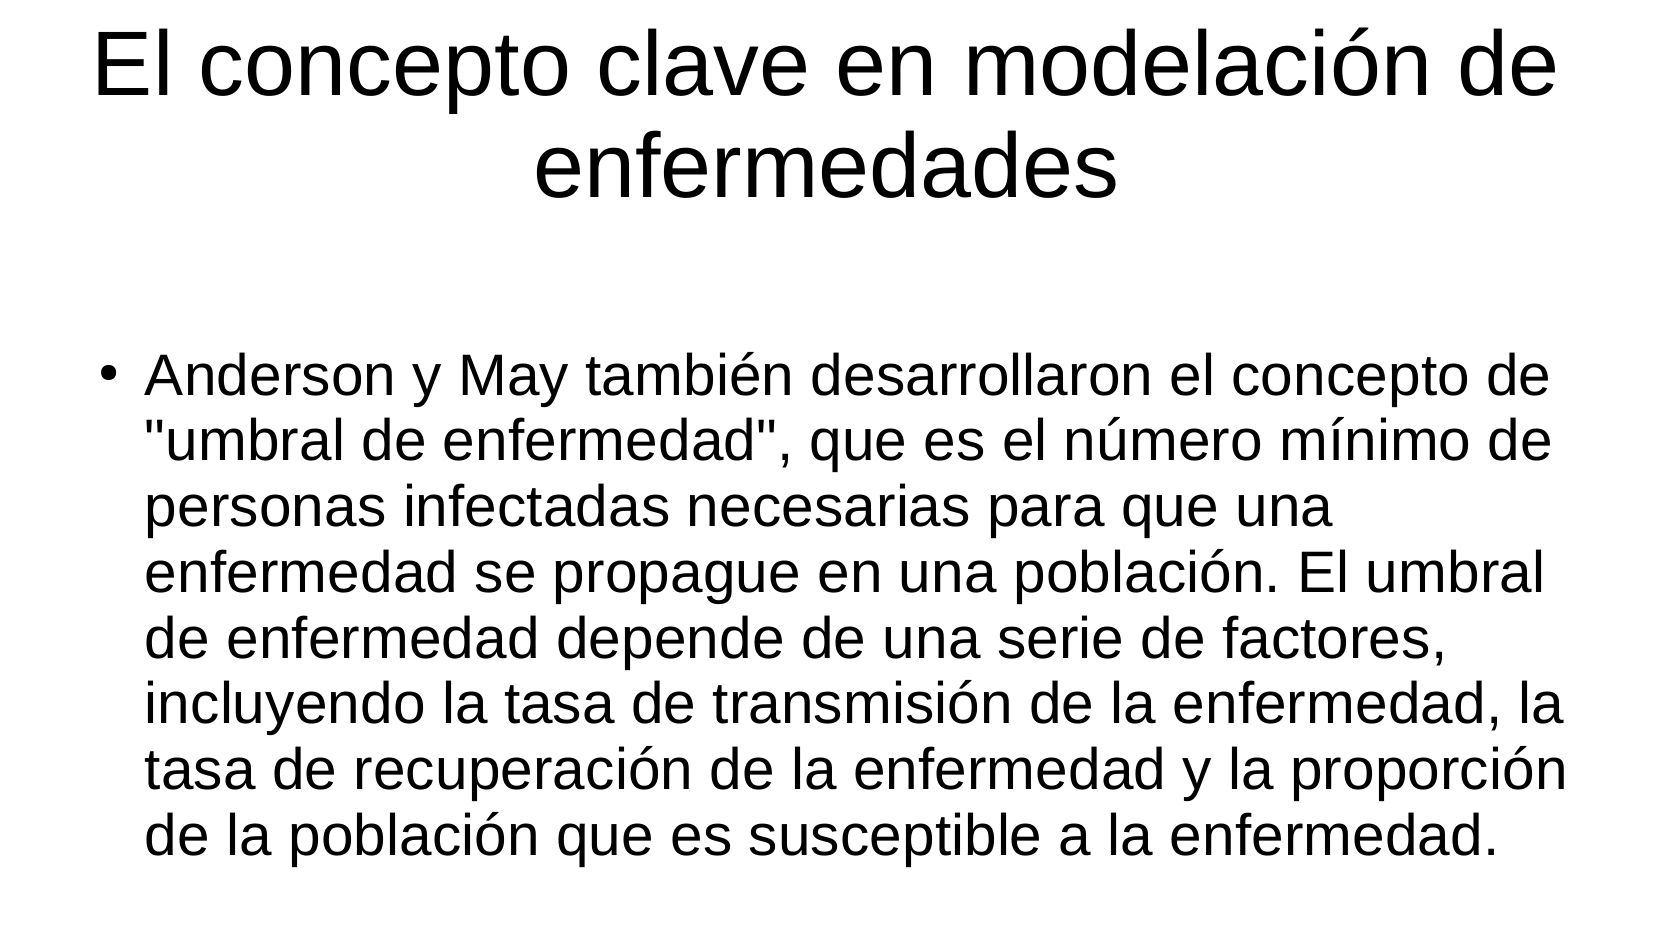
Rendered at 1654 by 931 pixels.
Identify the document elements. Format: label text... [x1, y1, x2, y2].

title El concepto clave en modelación de enfermedades [82, 12, 1571, 218]
list Anderson y May también desarrollaron el concepto de "umbral de enfermedad", que es el número mínimo de personas infectadas necesarias para que una enfermedad se propague en una población. El umbral de enfermedad depende de una serie de factores, incluyendo la tasa de transmisión de la enfermedad, la tasa de recuperación de la enfermedad y la proporción de la población que es susceptible a la enfermedad. [82, 341, 1571, 882]
